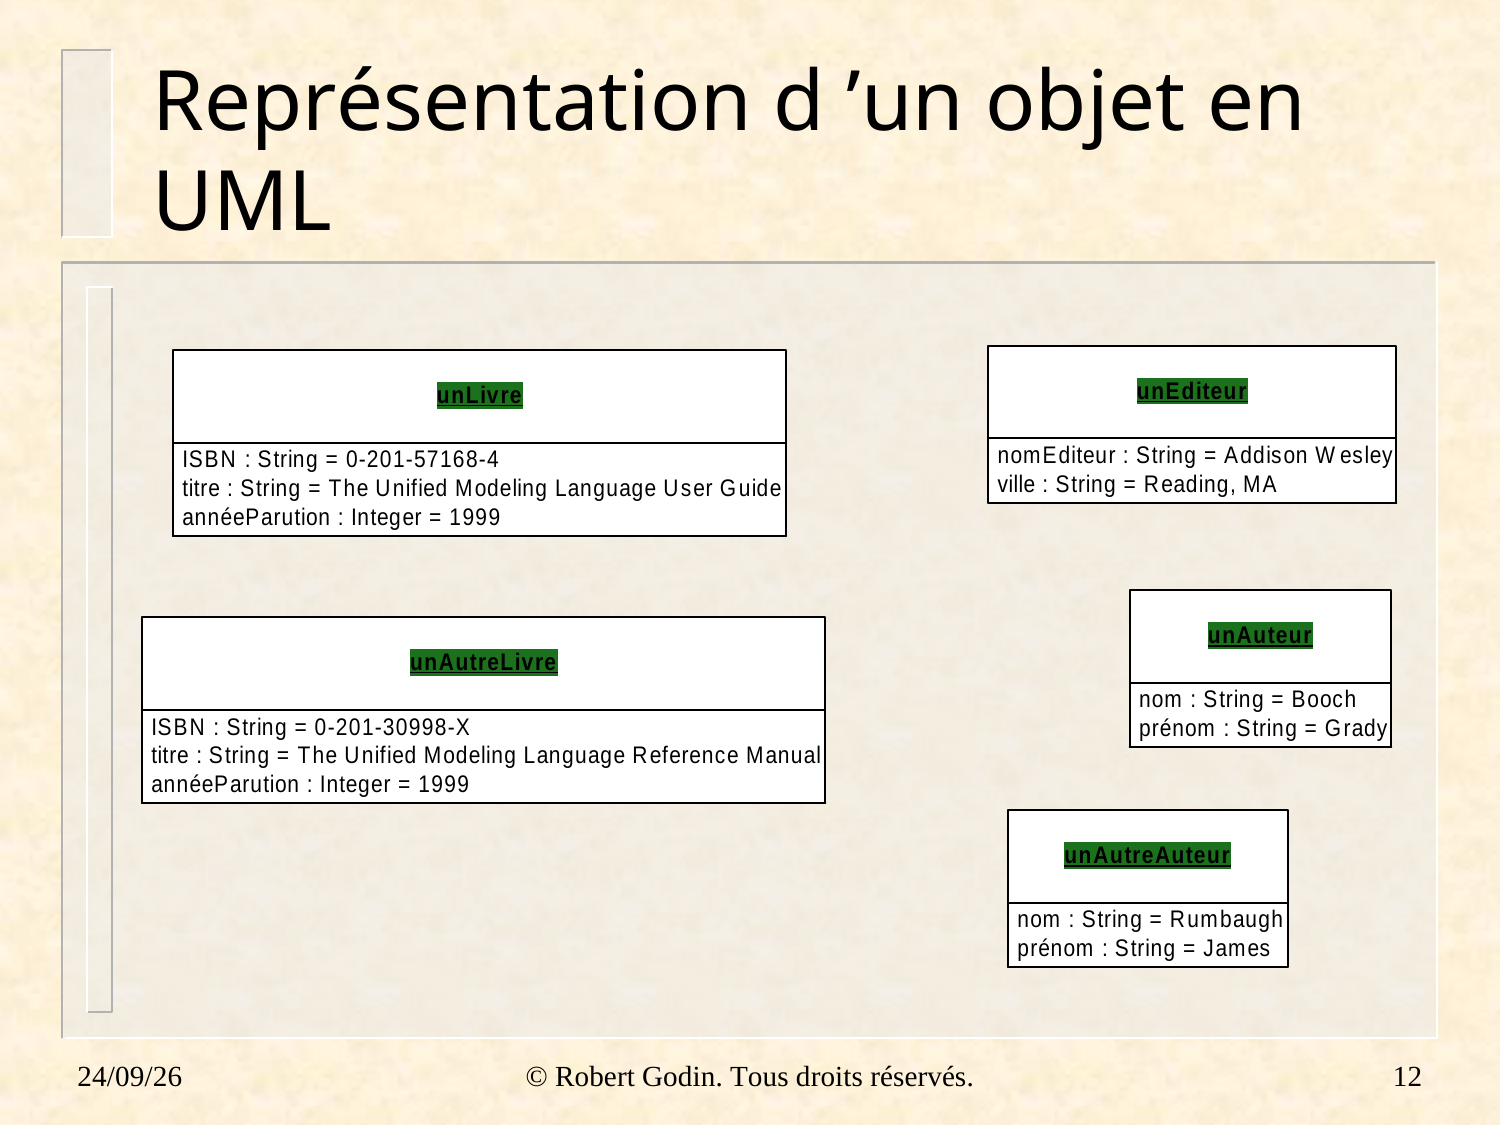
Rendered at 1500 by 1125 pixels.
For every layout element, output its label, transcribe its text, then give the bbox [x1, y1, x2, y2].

text_box © Robert Godin. Tous droits réservés. [512, 1037, 988, 1113]
picture [0, 0, 1500, 1125]
chart [137, 312, 1500, 984]
text_box 31/05/21 [62, 1037, 376, 1113]
title Représentation d ’un objet en UML [137, 56, 1413, 238]
text_box <number> [1125, 1037, 1438, 1113]
